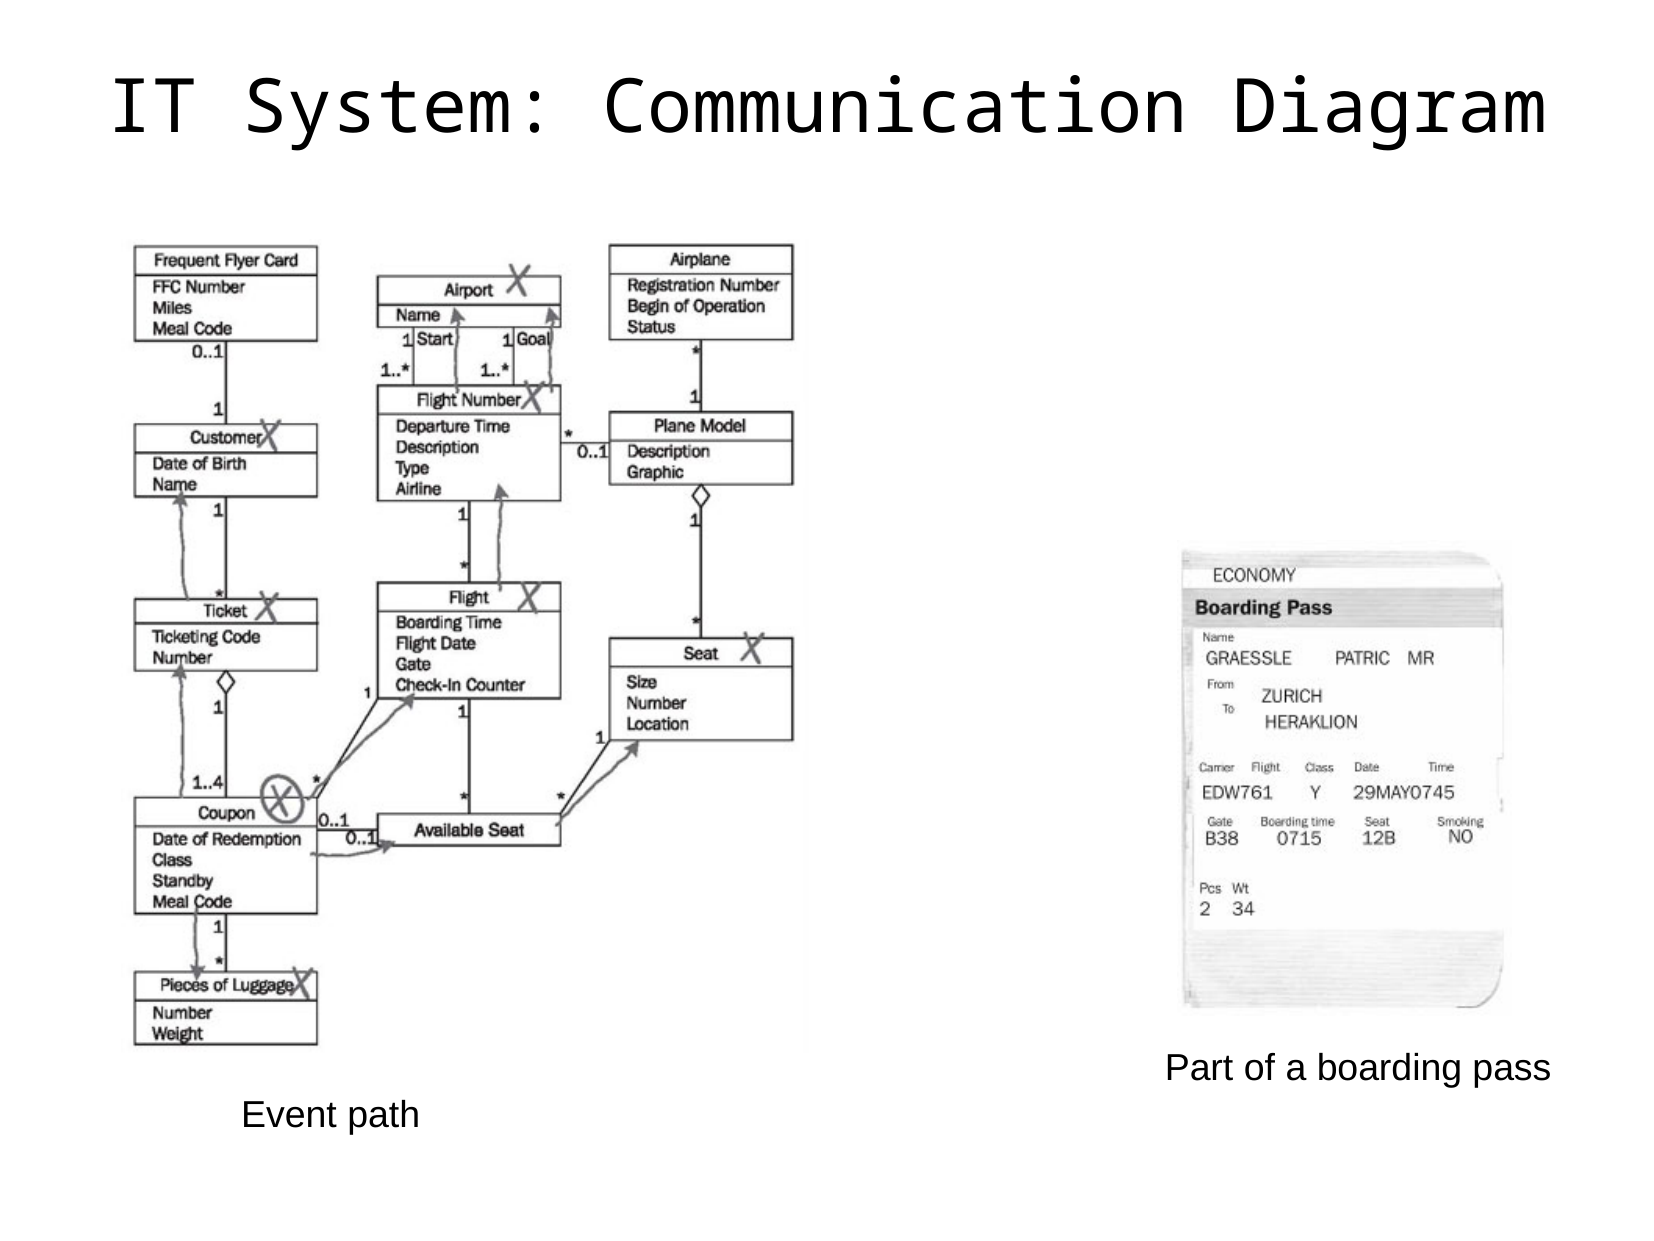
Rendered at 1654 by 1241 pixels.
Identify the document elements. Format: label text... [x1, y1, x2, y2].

picture [121, 239, 815, 1063]
text_box Part of a boarding pass [1122, 1039, 1595, 1111]
picture [1177, 540, 1512, 1016]
title IT System: Communication Diagram [82, 0, 1572, 208]
text_box Event path [94, 1086, 567, 1158]
